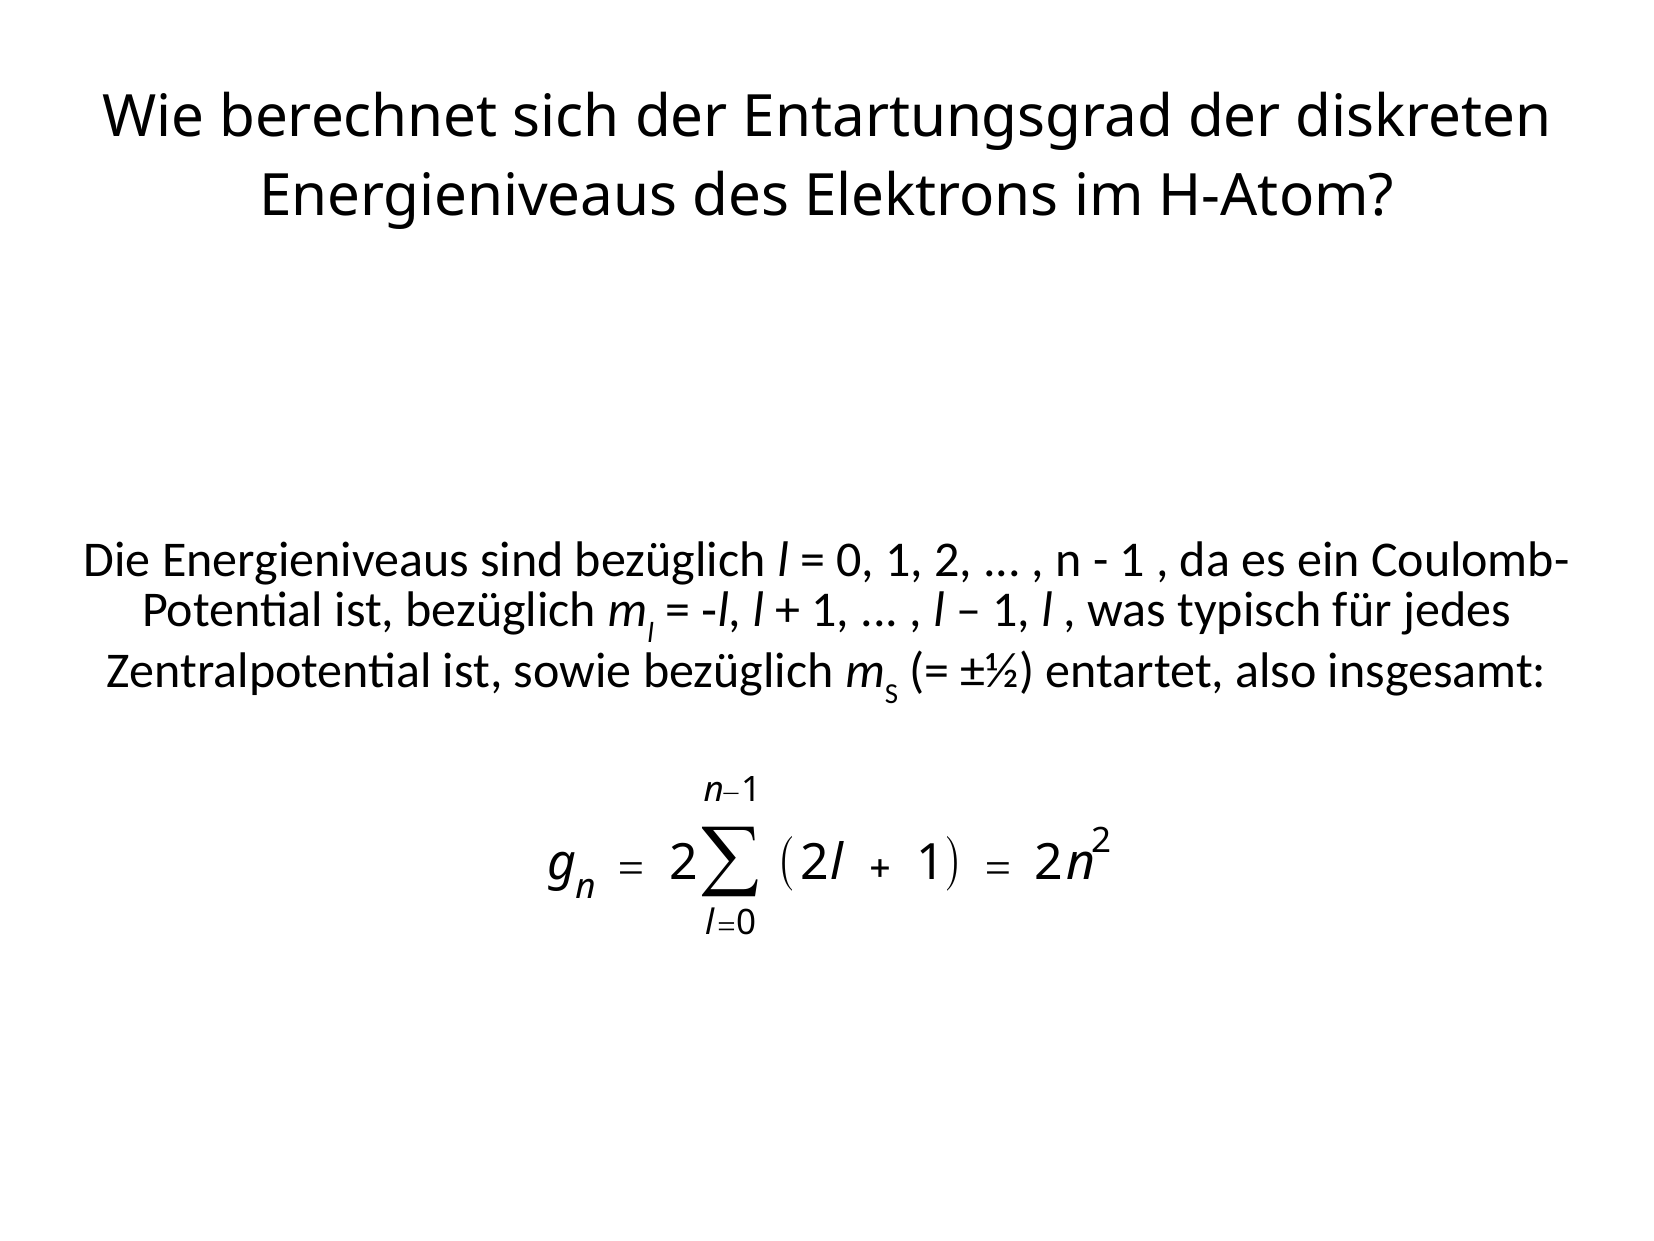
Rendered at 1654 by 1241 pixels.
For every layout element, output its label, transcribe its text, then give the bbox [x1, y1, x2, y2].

chart [537, 768, 1116, 944]
title Wie berechnet sich der Entartungsgrad der diskreten Energieniveaus des Elektrons im H-Atom? [82, 49, 1571, 257]
subtitle Die Energieniveaus sind bezüglich l = 0, 1, 2, ... , n - 1 , da es ein Coulomb-Potential ist, bezüglich ml = ‑l, l + 1, ... , l – 1, l , was typisch für jedes Zentralpotential ist, sowie bezüglich mS (= ±½) entartet, also insgesamt: [82, 290, 1571, 1010]
